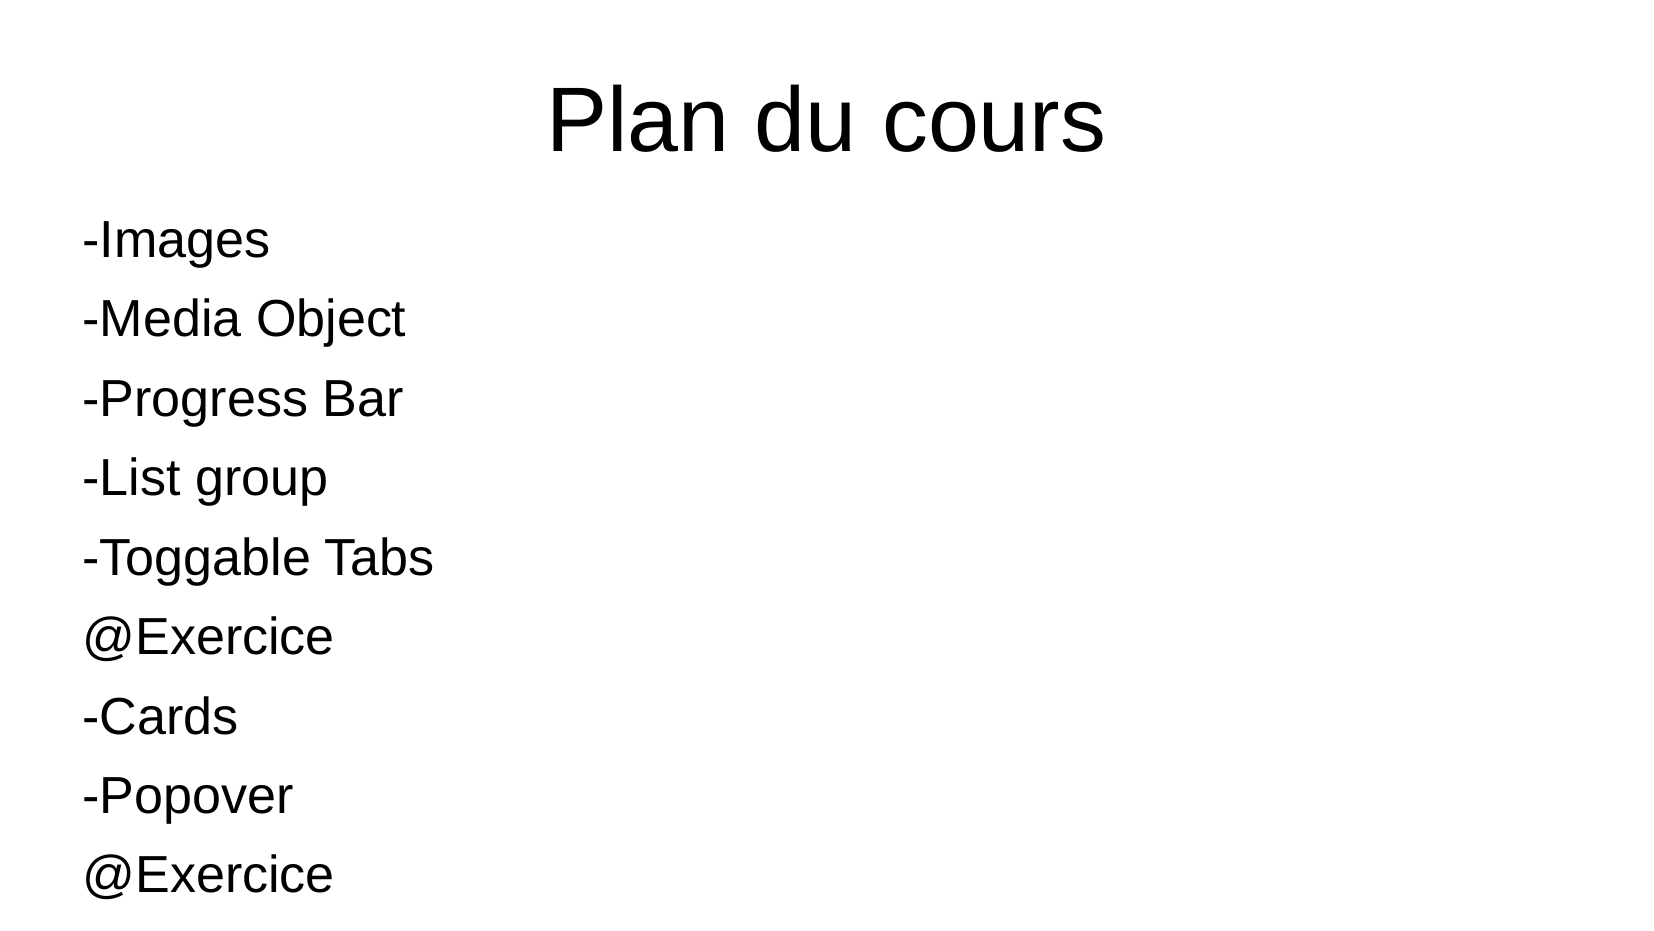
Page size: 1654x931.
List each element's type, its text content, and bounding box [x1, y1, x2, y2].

title Plan du cours [82, 37, 1571, 193]
subtitle -Images -Media Object -Progress Bar -List group -Toggable Tabs @Exercice -Cards -Popover @Exercice [82, 217, 1571, 758]
